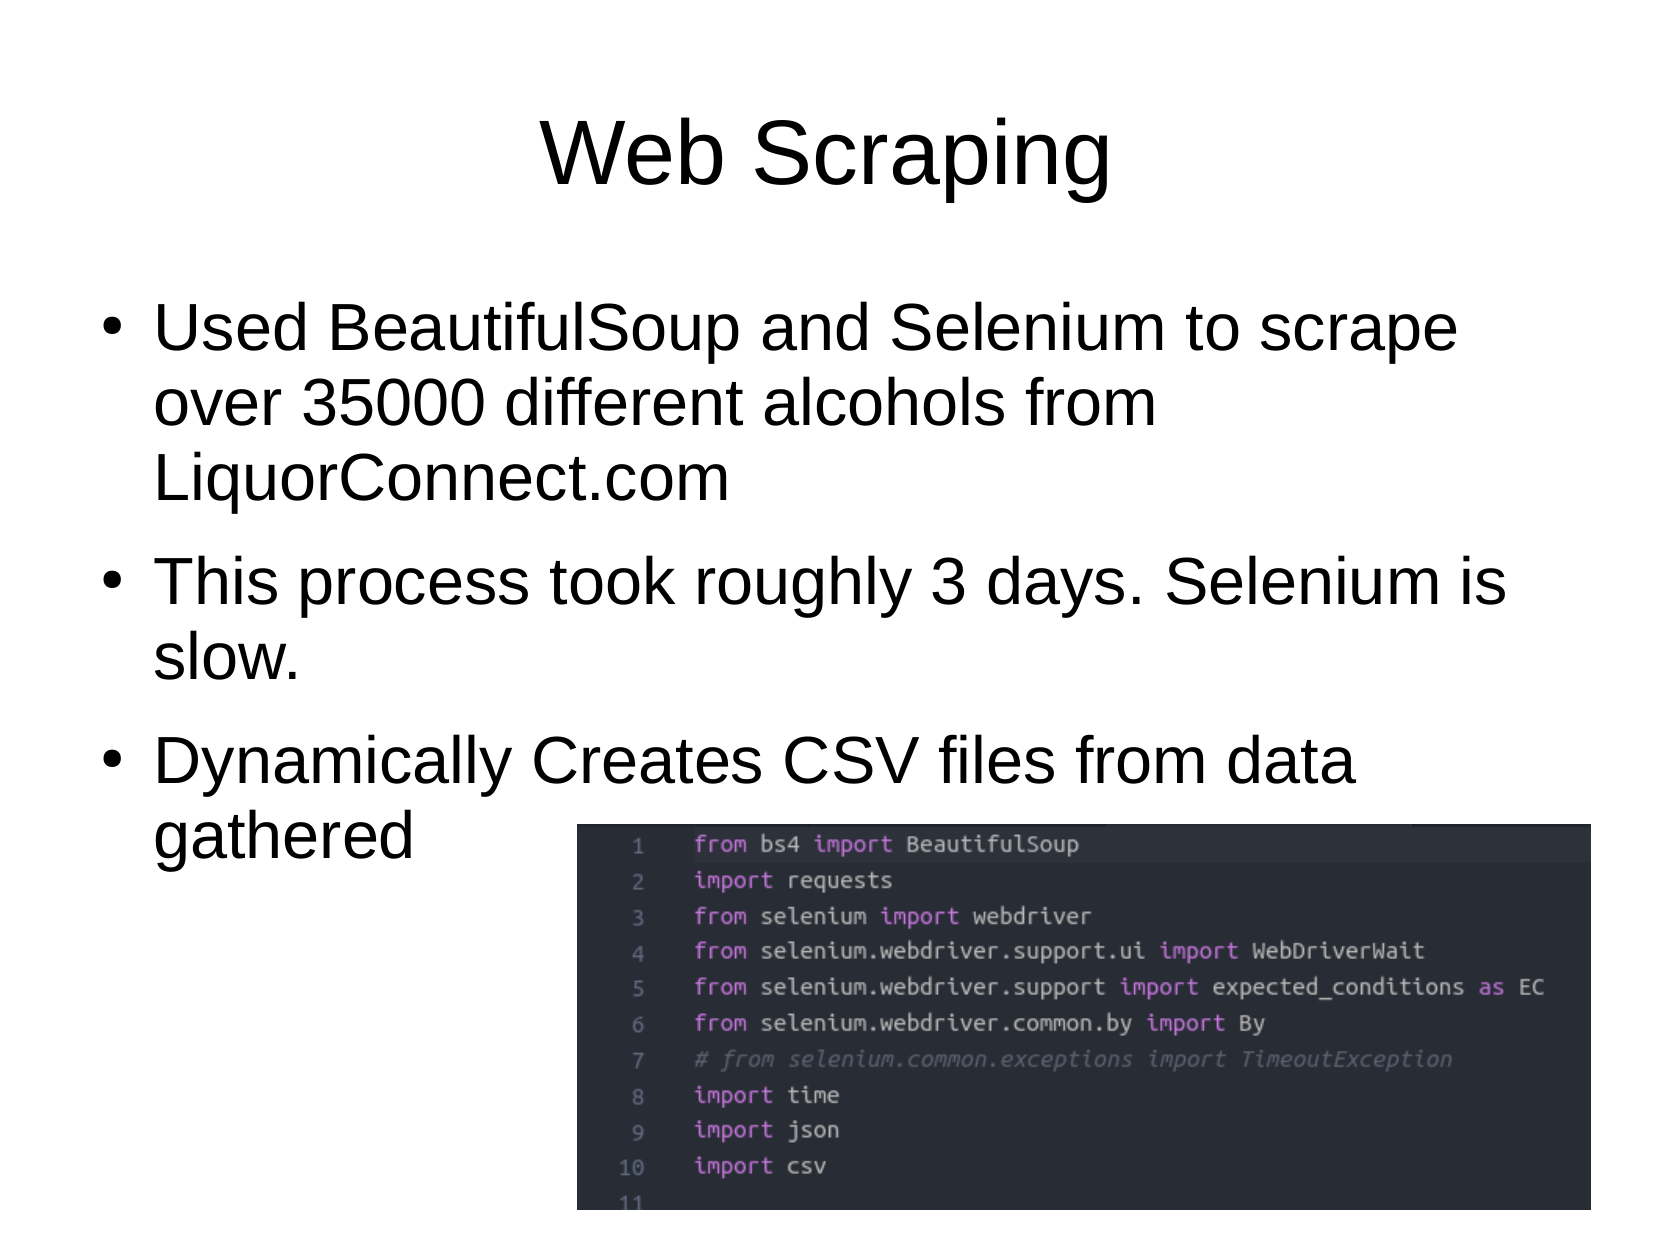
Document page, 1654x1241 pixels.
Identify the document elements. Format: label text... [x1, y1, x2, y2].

title Web Scraping [82, 49, 1571, 257]
list Used BeautifulSoup and Selenium to scrape over 35000 different alcohols from LiquorConnect.com This process took roughly 3 days. Selenium is slow. Dynamically Creates CSV files from data gathered [82, 290, 1571, 1010]
picture [577, 824, 1591, 1210]
